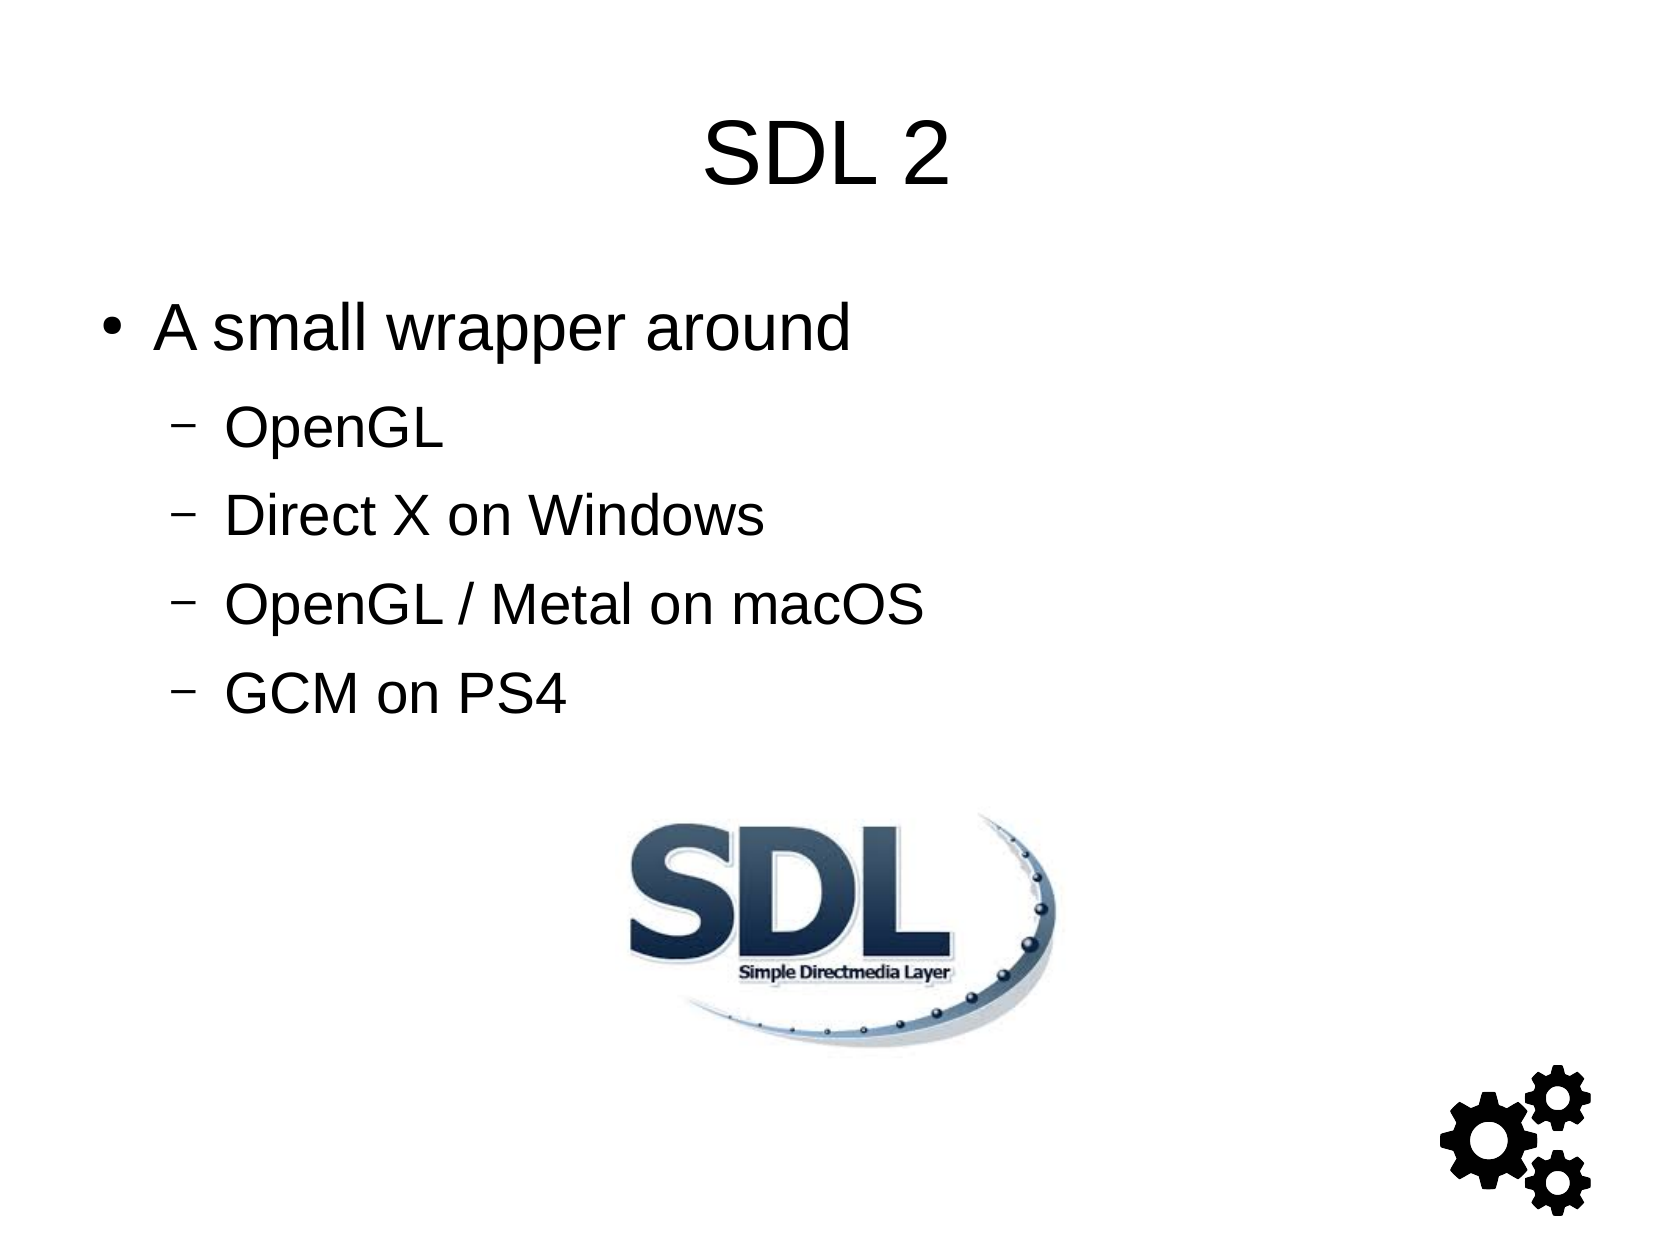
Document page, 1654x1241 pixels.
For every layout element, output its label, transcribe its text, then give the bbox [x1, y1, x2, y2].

list A small wrapper around OpenGL Direct X on Windows OpenGL / Metal on macOS GCM on PS4 [82, 290, 1571, 1010]
title SDL 2 [82, 49, 1571, 257]
picture [615, 794, 1075, 1063]
picture [1440, 1065, 1591, 1216]
